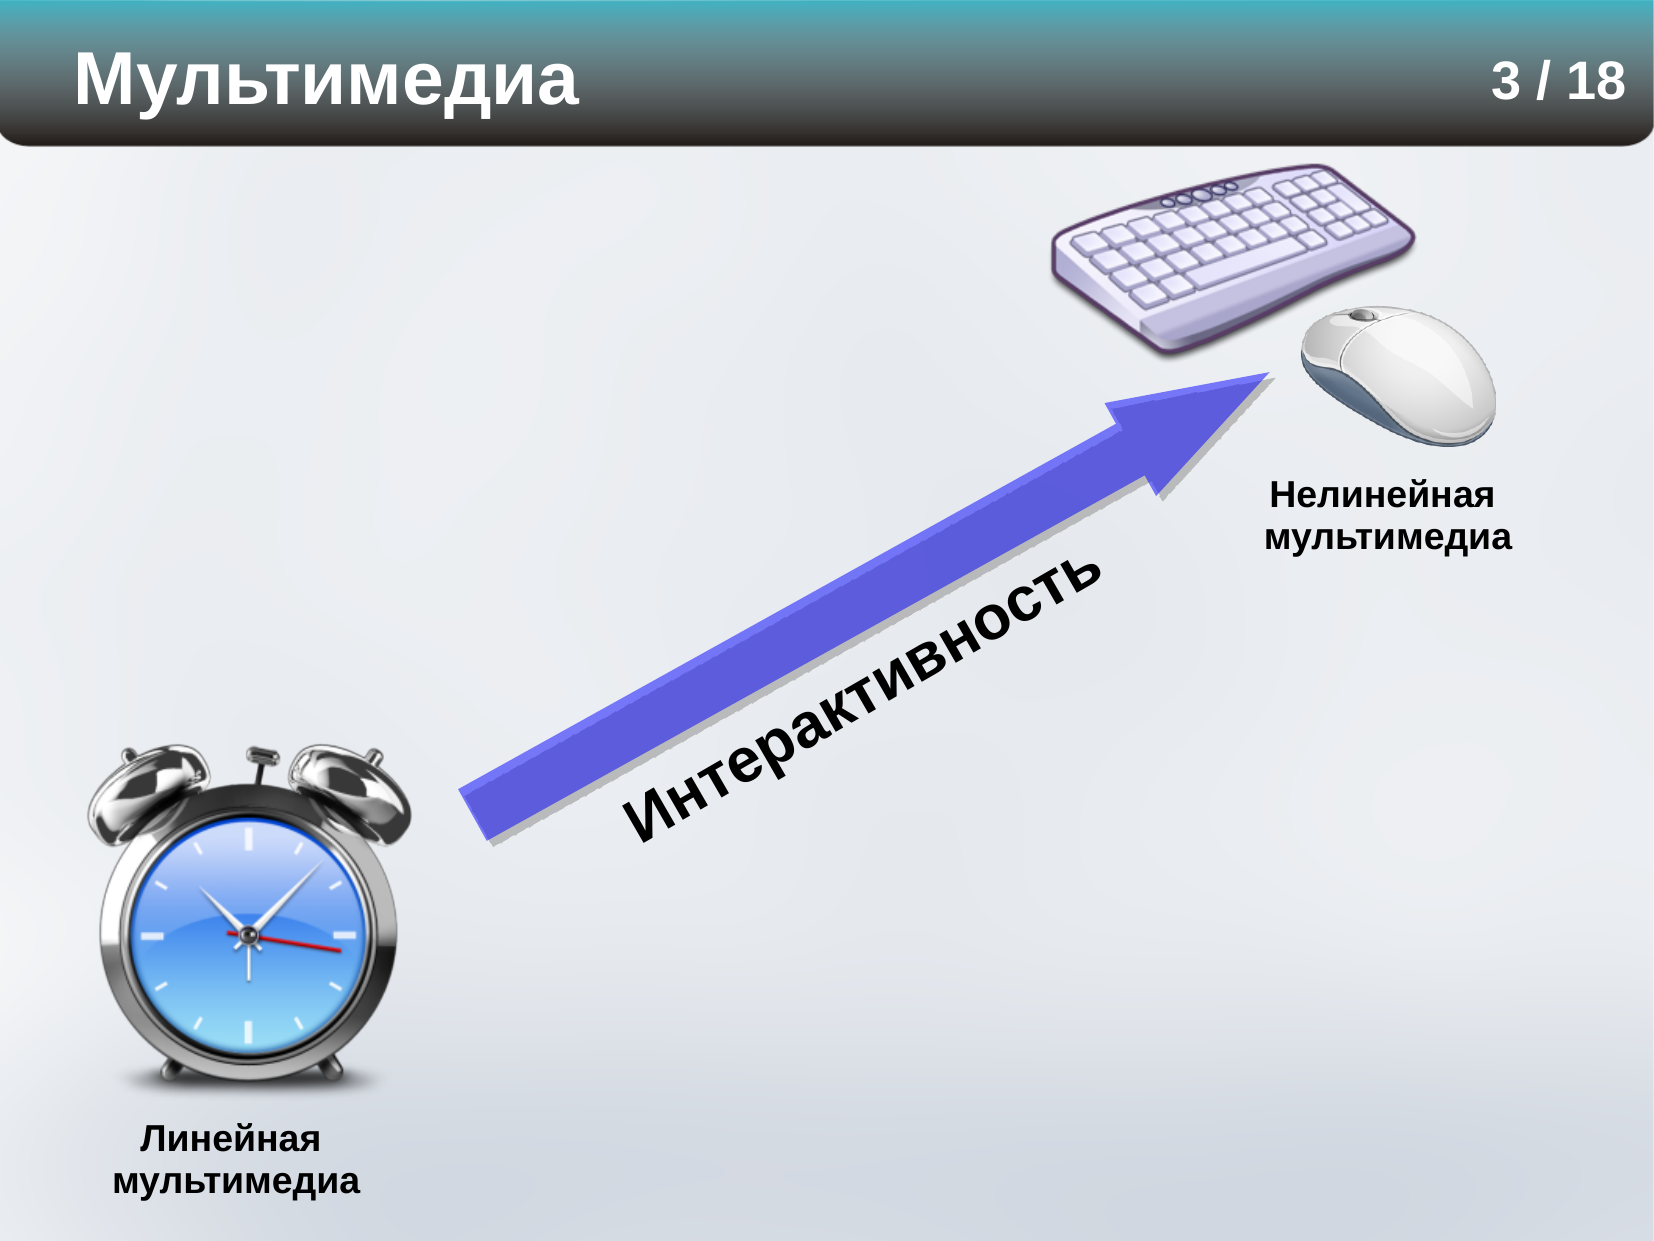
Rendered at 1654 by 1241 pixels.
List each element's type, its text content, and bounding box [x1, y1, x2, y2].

text_box <номер> / 18 [1476, 42, 1654, 179]
text_box Интерактивность [595, 442, 1223, 871]
text_box Линейная мультимедиа [59, 1110, 414, 1210]
picture [0, 0, 1654, 1241]
text_box Нелинейная мультимедиа [1210, 466, 1565, 566]
text_box Мультимедиа [59, 29, 916, 129]
